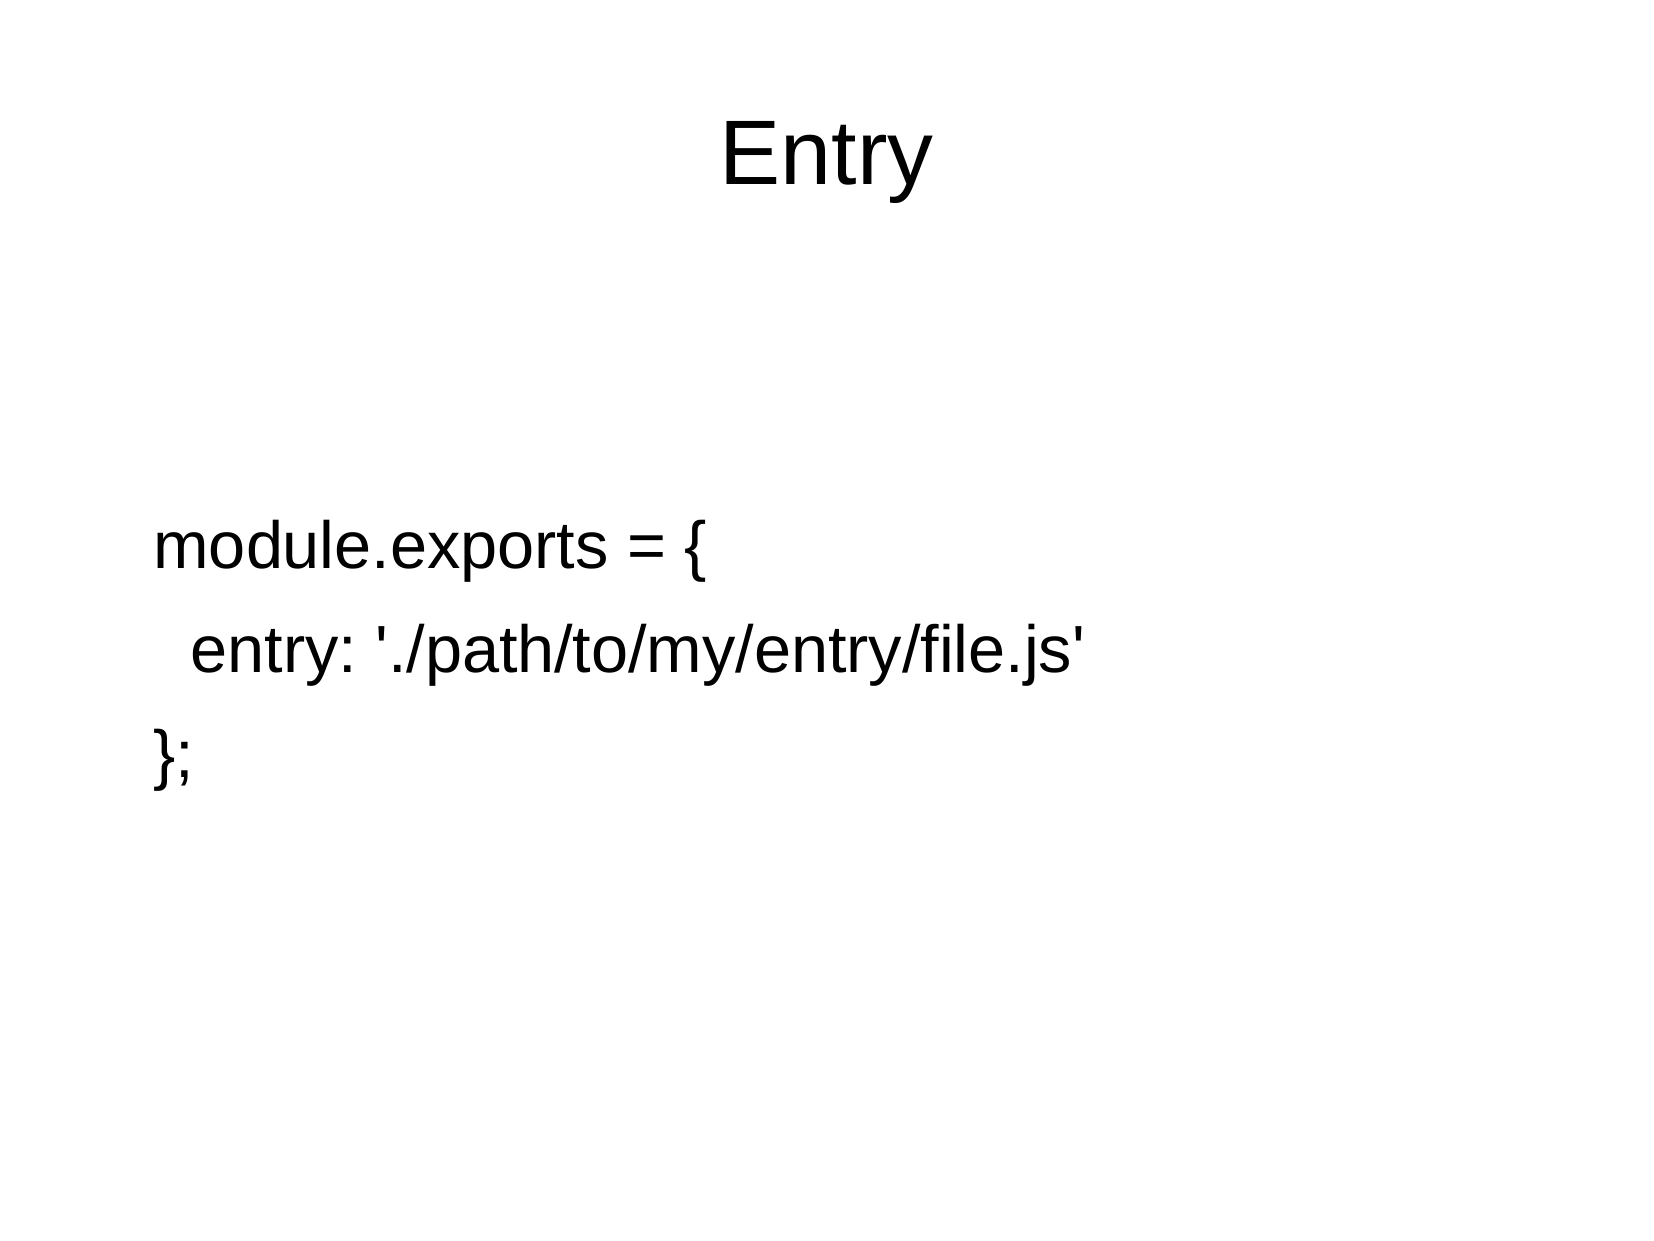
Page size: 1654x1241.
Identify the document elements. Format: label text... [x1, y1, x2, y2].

title Entry [82, 49, 1571, 257]
list module.exports = { entry: './path/to/my/entry/file.js' }; [82, 290, 1571, 1010]
